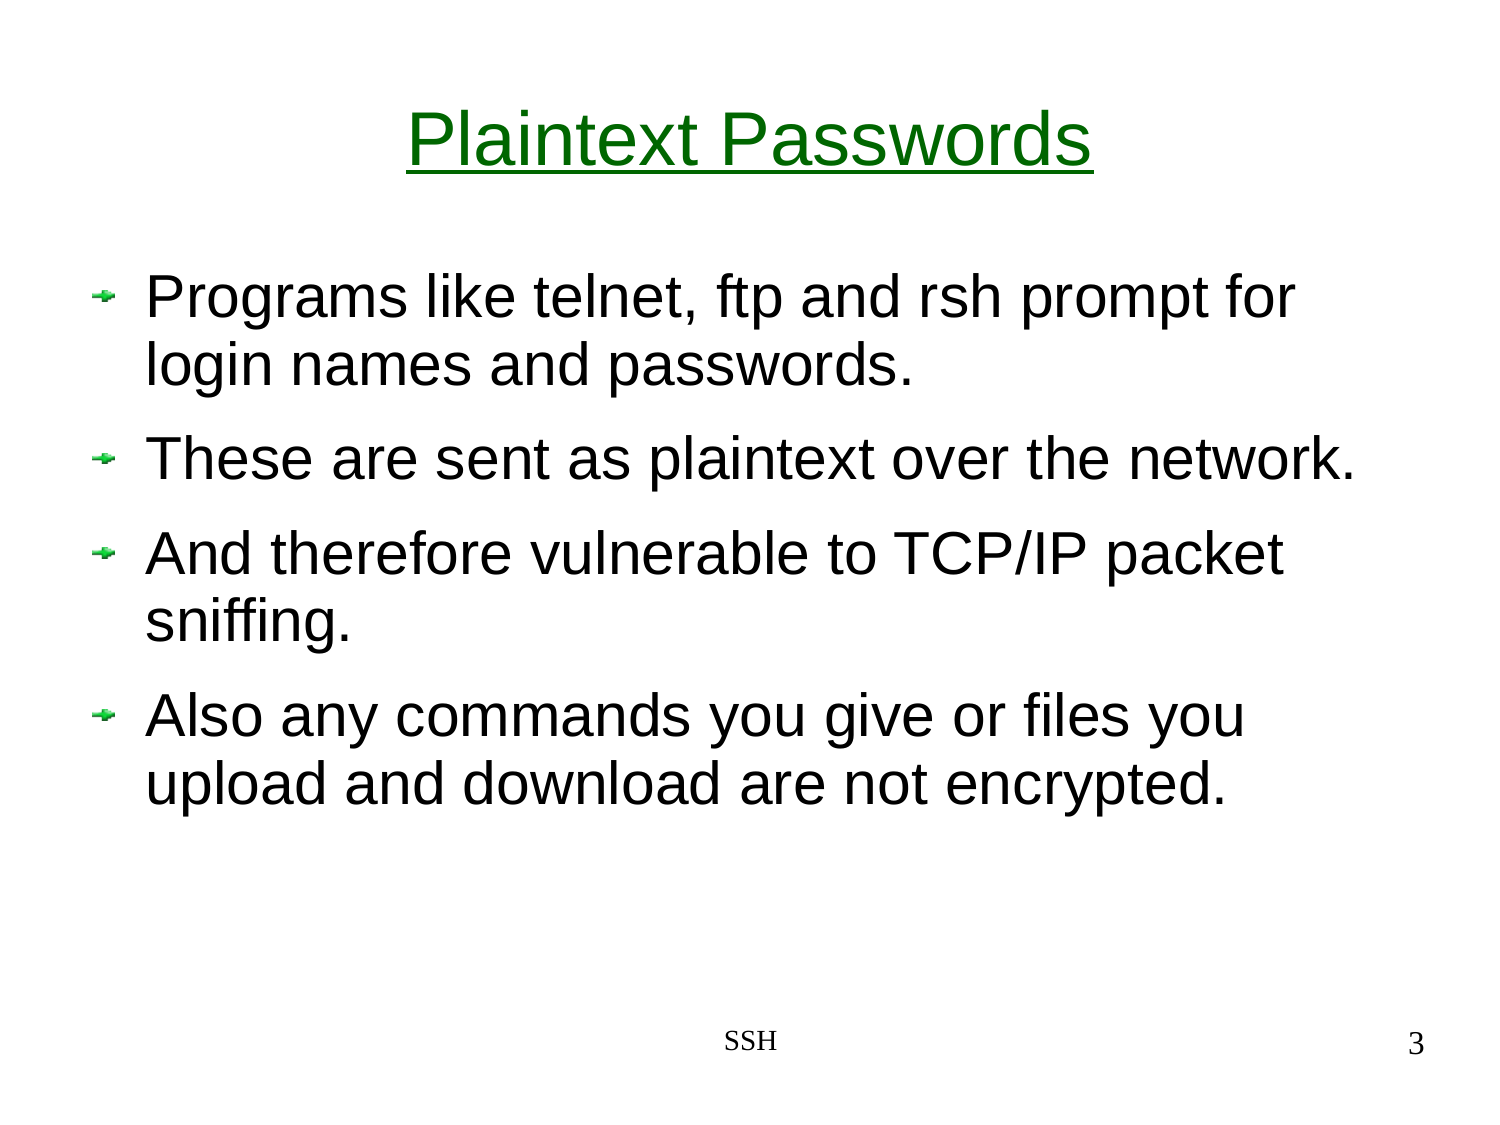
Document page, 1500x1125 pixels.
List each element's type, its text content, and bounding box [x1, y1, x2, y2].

list Programs like telnet, ftp and rsh prompt for login names and passwords. These are sent as plaintext over the network. And therefore vulnerable to TCP/IP packet sniffing. Also any commands you give or files you upload and download are not encrypted. [75, 262, 1425, 1006]
title Plaintext Passwords [75, 45, 1425, 233]
